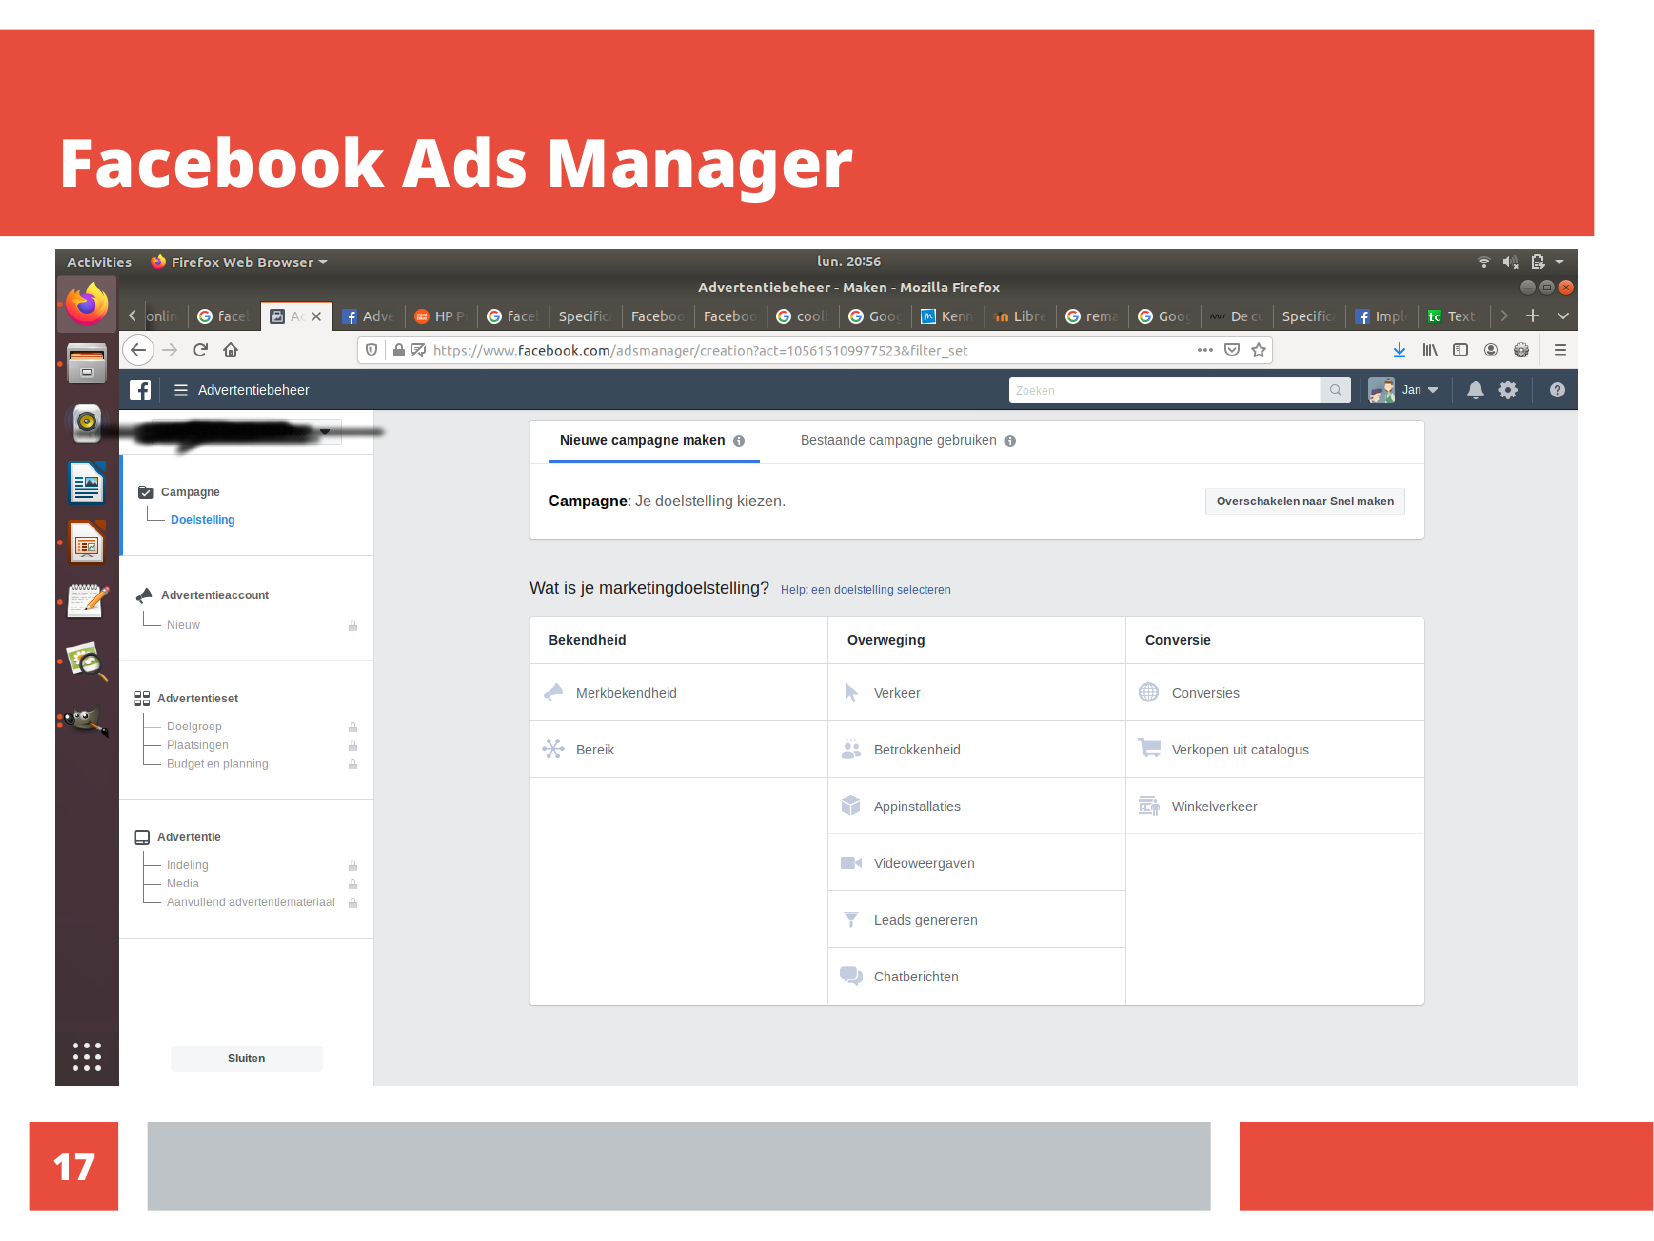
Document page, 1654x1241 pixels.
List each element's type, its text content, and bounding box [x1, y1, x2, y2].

picture [55, 249, 1578, 1086]
title Facebook Ads Manager [59, 59, 1595, 207]
